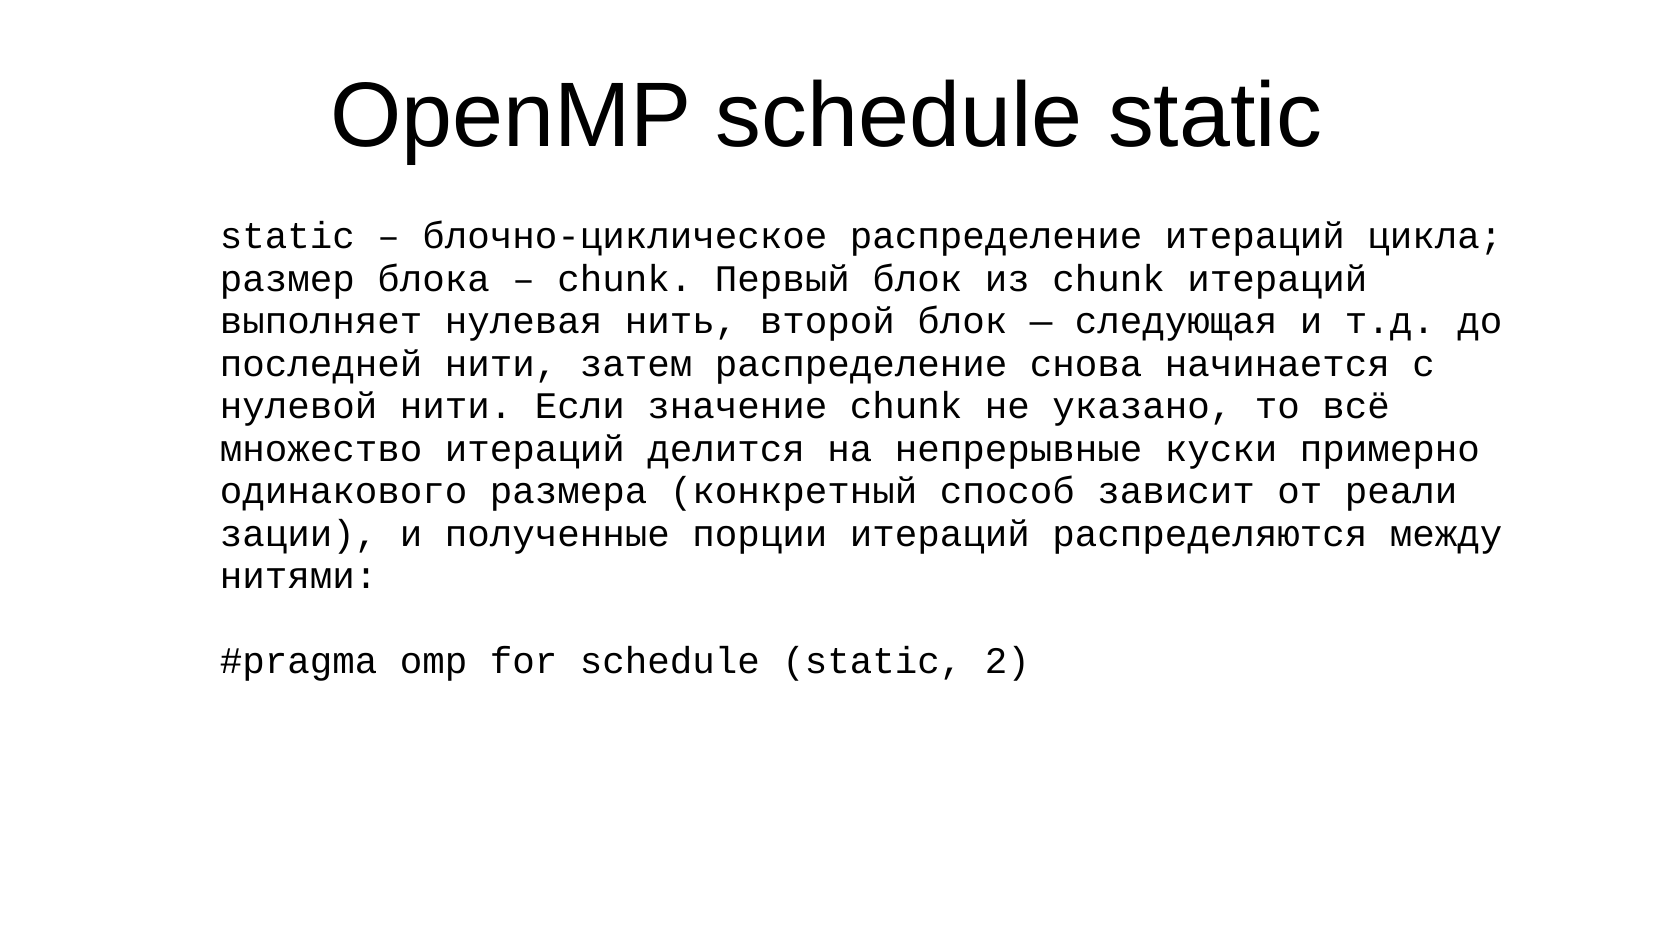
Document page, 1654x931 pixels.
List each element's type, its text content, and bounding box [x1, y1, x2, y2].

text_box static – блочно-циклическое распределение итераций цикла; размер блока – chunk. Первый блок из chunk итераций выполняет нулевая нить, второй блок — следующая и т.д. до последней нити, затем распределение снова начинается с нулевой нити. Если значение chunk не указано, то всё множество итераций делится на непрерывные куски примерно одинакового размера (конкретный способ зависит от реали зации), и полученные порции итераций распределяются между нитями: #pragma omp for schedule (static, 2) [205, 210, 1606, 693]
title OpenMP schedule static [82, 37, 1571, 193]
